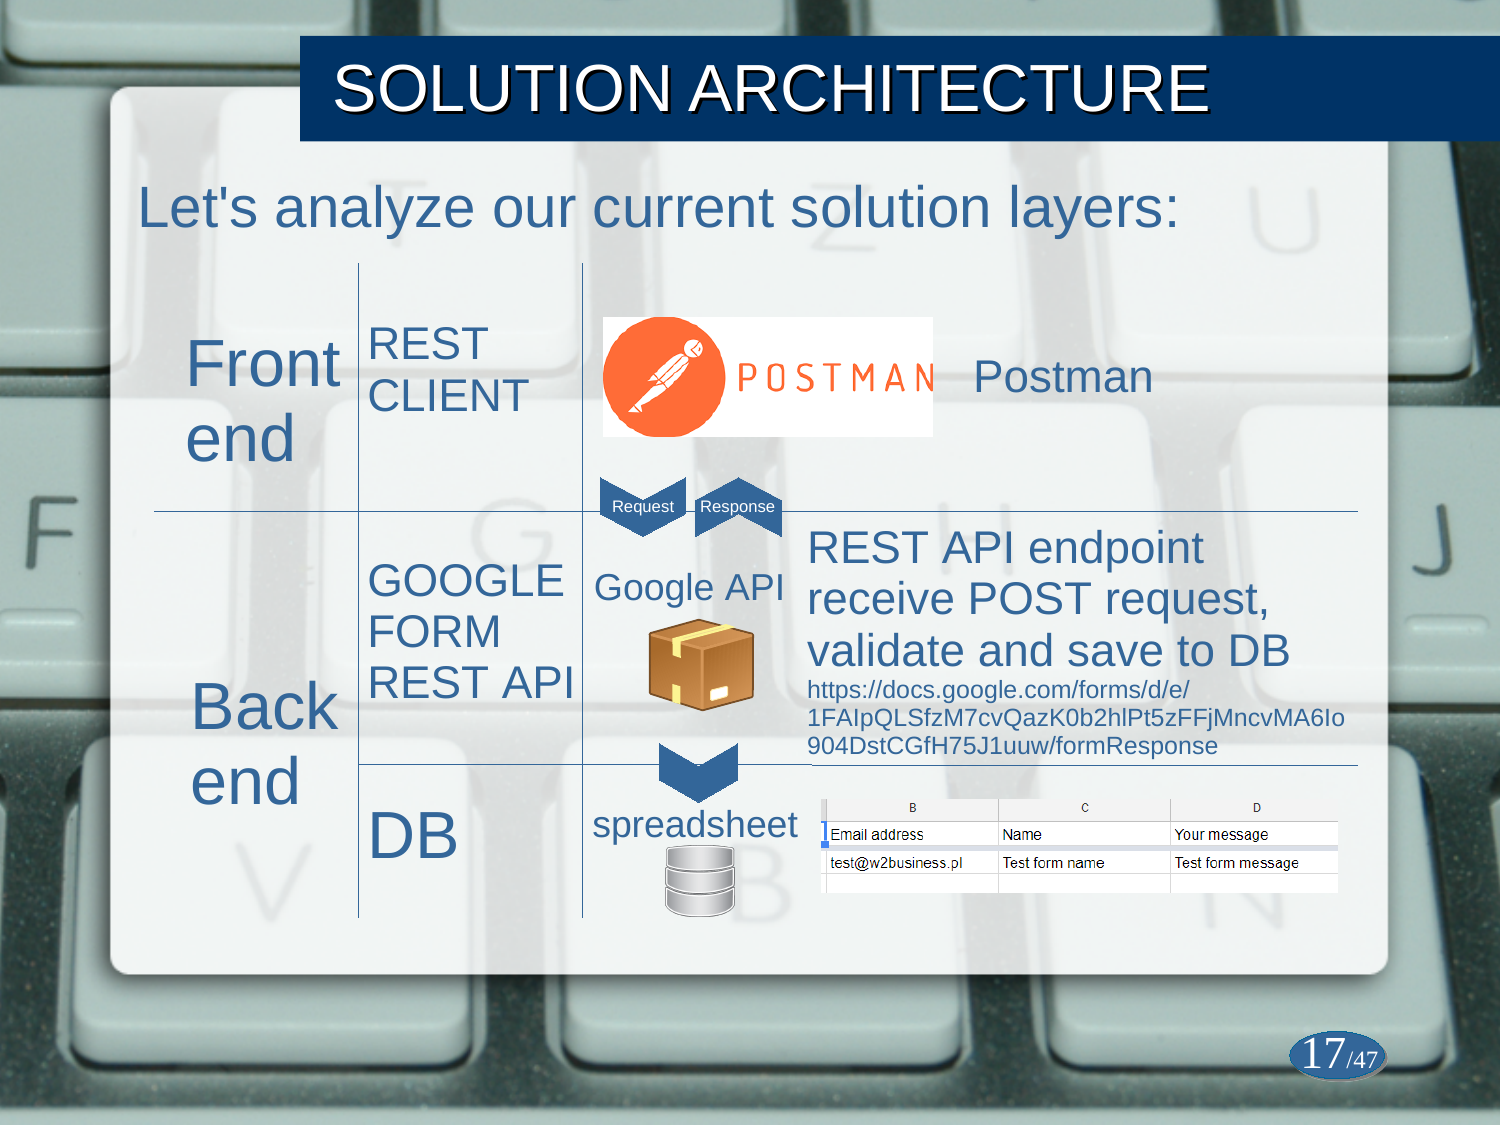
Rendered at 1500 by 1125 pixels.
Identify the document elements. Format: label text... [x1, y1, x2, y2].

title Let's analyze our current solution layers: [122, 167, 1360, 264]
text_box https://docs.google.com/forms/d/e/1FAIpQLSfzM7cvQazK0b2hlPt5zFFjMncvMA6Io904DstCGfH75J1uuw/formResponse [792, 668, 1369, 768]
text_box GOOGLE FORM REST API [352, 547, 654, 733]
text_box Front end [170, 318, 352, 483]
text_box Response [764, 489, 858, 575]
text_box DB [352, 790, 572, 881]
text_box Postman [958, 343, 1500, 456]
text_box [659, 743, 738, 803]
text_box Back end [175, 662, 484, 827]
text_box Request [523, 489, 764, 575]
text_box spreadsheet [577, 796, 818, 882]
text_box Google API [569, 575, 810, 645]
picture [0, 0, 1500, 1125]
title SOLUTION ARCHITECTURE [300, 35, 1500, 142]
text_box REST CLIENT [352, 310, 654, 496]
text_box [717, 477, 760, 489]
text_box REST API endpoint receive POST request, validate and save to DB [792, 514, 1342, 668]
text_box [664, 477, 686, 489]
